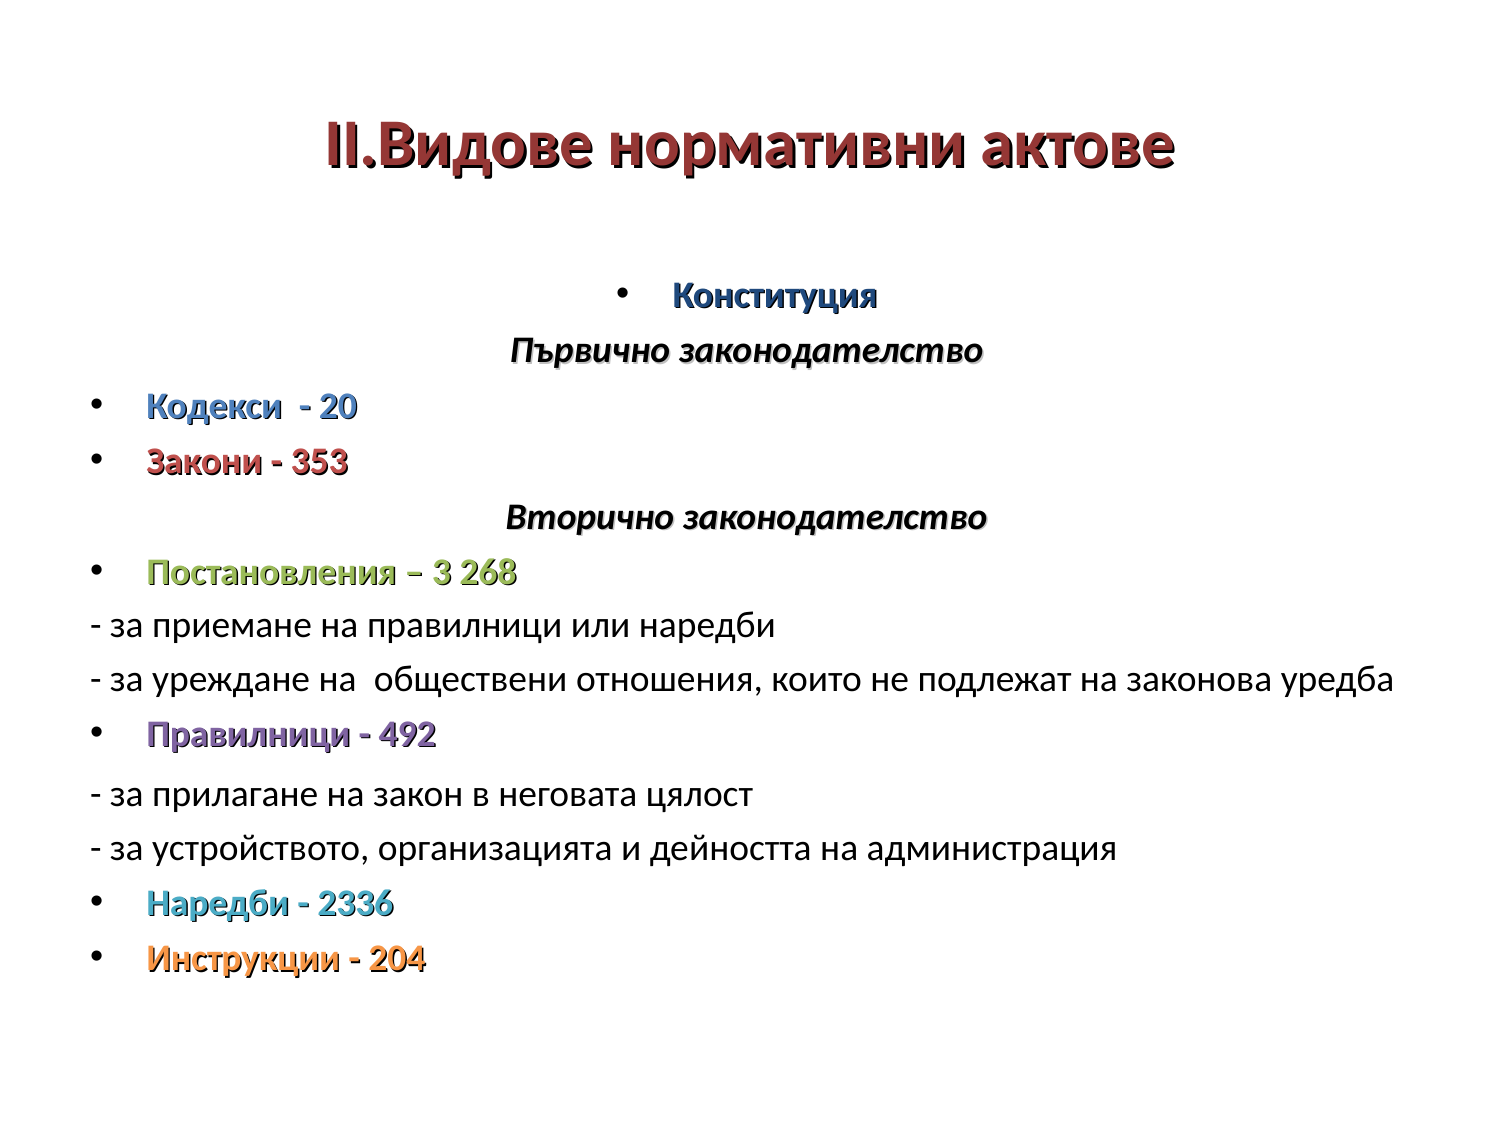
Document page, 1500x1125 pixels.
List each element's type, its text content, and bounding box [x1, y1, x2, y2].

title II.Видове нормативни актове [75, 45, 1426, 233]
list Конституция Първично законодателство Кодекси - 20 Закони - 353 Вторично законодателство Постановления – 3 268 - за приемане на правилници или наредби - за уреждане на обществени отношения, които не подлежат на законова уредба Правилници - 492 - за прилагане на закон в неговата цялост - за устройството, организацията и дейността на администрация Наредби - 2336 Инструкции - 204 [75, 262, 1426, 1005]
